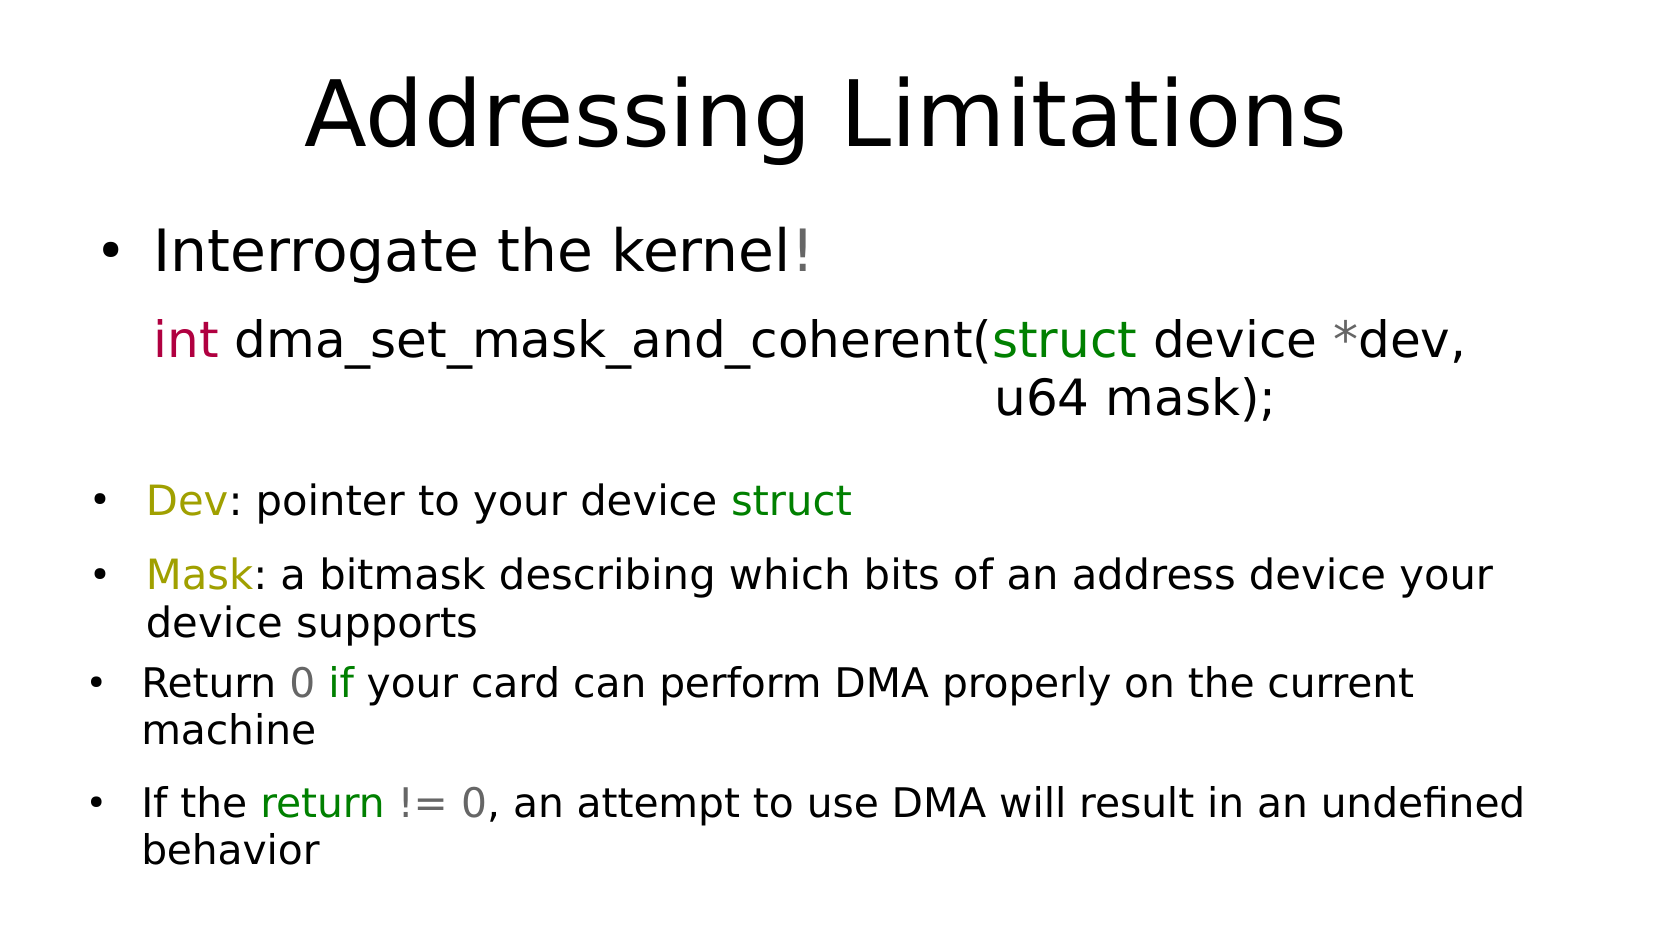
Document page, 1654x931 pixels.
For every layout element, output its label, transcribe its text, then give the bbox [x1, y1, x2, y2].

list Interrogate the kernel! int dma_set_mask_and_coherent(struct device *dev, u64 mask); [82, 217, 1571, 496]
list Dev: pointer to your device struct Mask: a bitmask describing which bits of an address device your device supports [75, 476, 1564, 694]
list Return 0 if your card can perform DMA properly on the current machine If the return != 0, an attempt to use DMA will result in an undefined behavior [71, 660, 1561, 878]
title Addressing Limitations [82, 37, 1571, 193]
